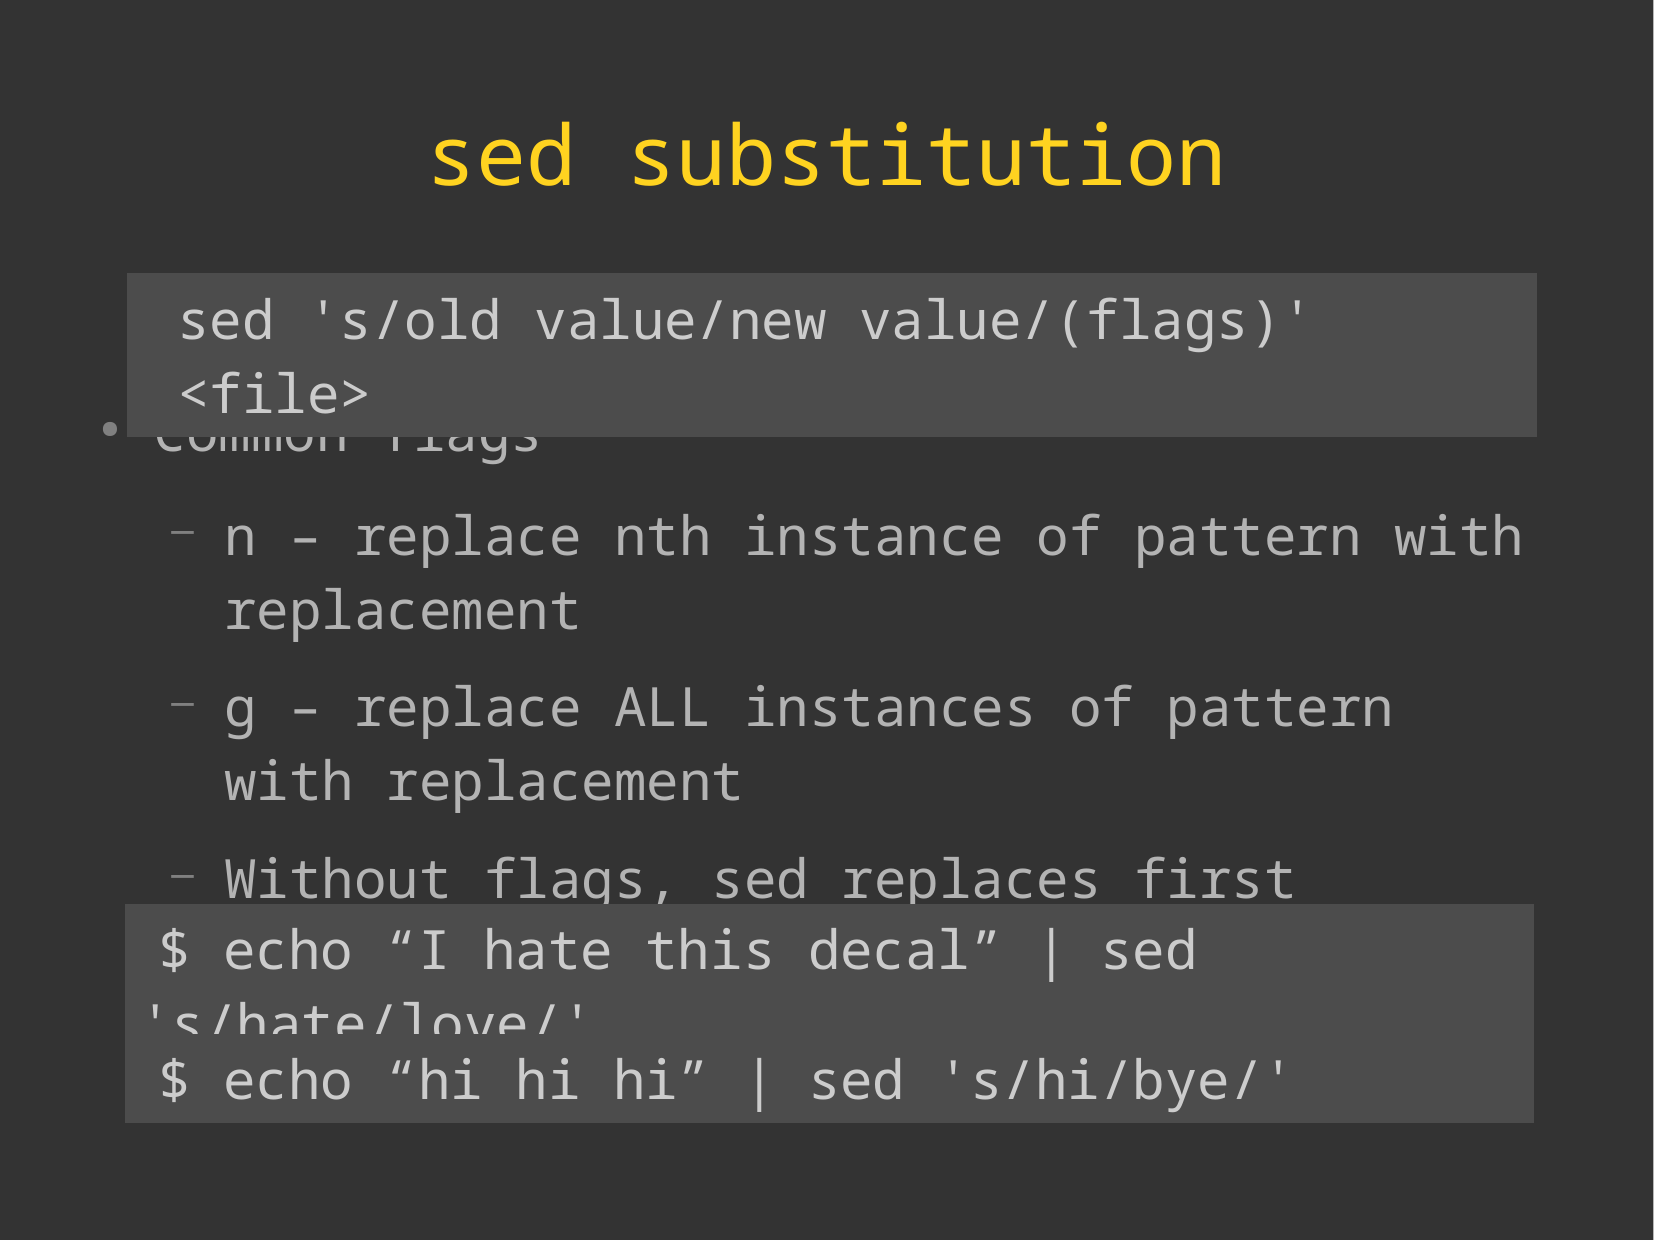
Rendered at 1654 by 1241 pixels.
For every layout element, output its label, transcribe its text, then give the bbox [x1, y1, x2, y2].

title sed substitution [82, 49, 1571, 257]
table_header sed 's/old value/new value/(flags)' <file> [127, 274, 1537, 437]
table_header $ echo “hi hi hi” | sed 's/hi/bye/' [125, 1034, 1534, 1123]
list Common flags n – replace nth instance of pattern with replacement g – replace ALL instances of pattern with replacement Without flags, sed replaces first instance of 'old value' with 'new value' in each line [82, 290, 1538, 1156]
table_header $ echo “I hate this decal” | sed 's/hate/love/' [125, 904, 1534, 1034]
